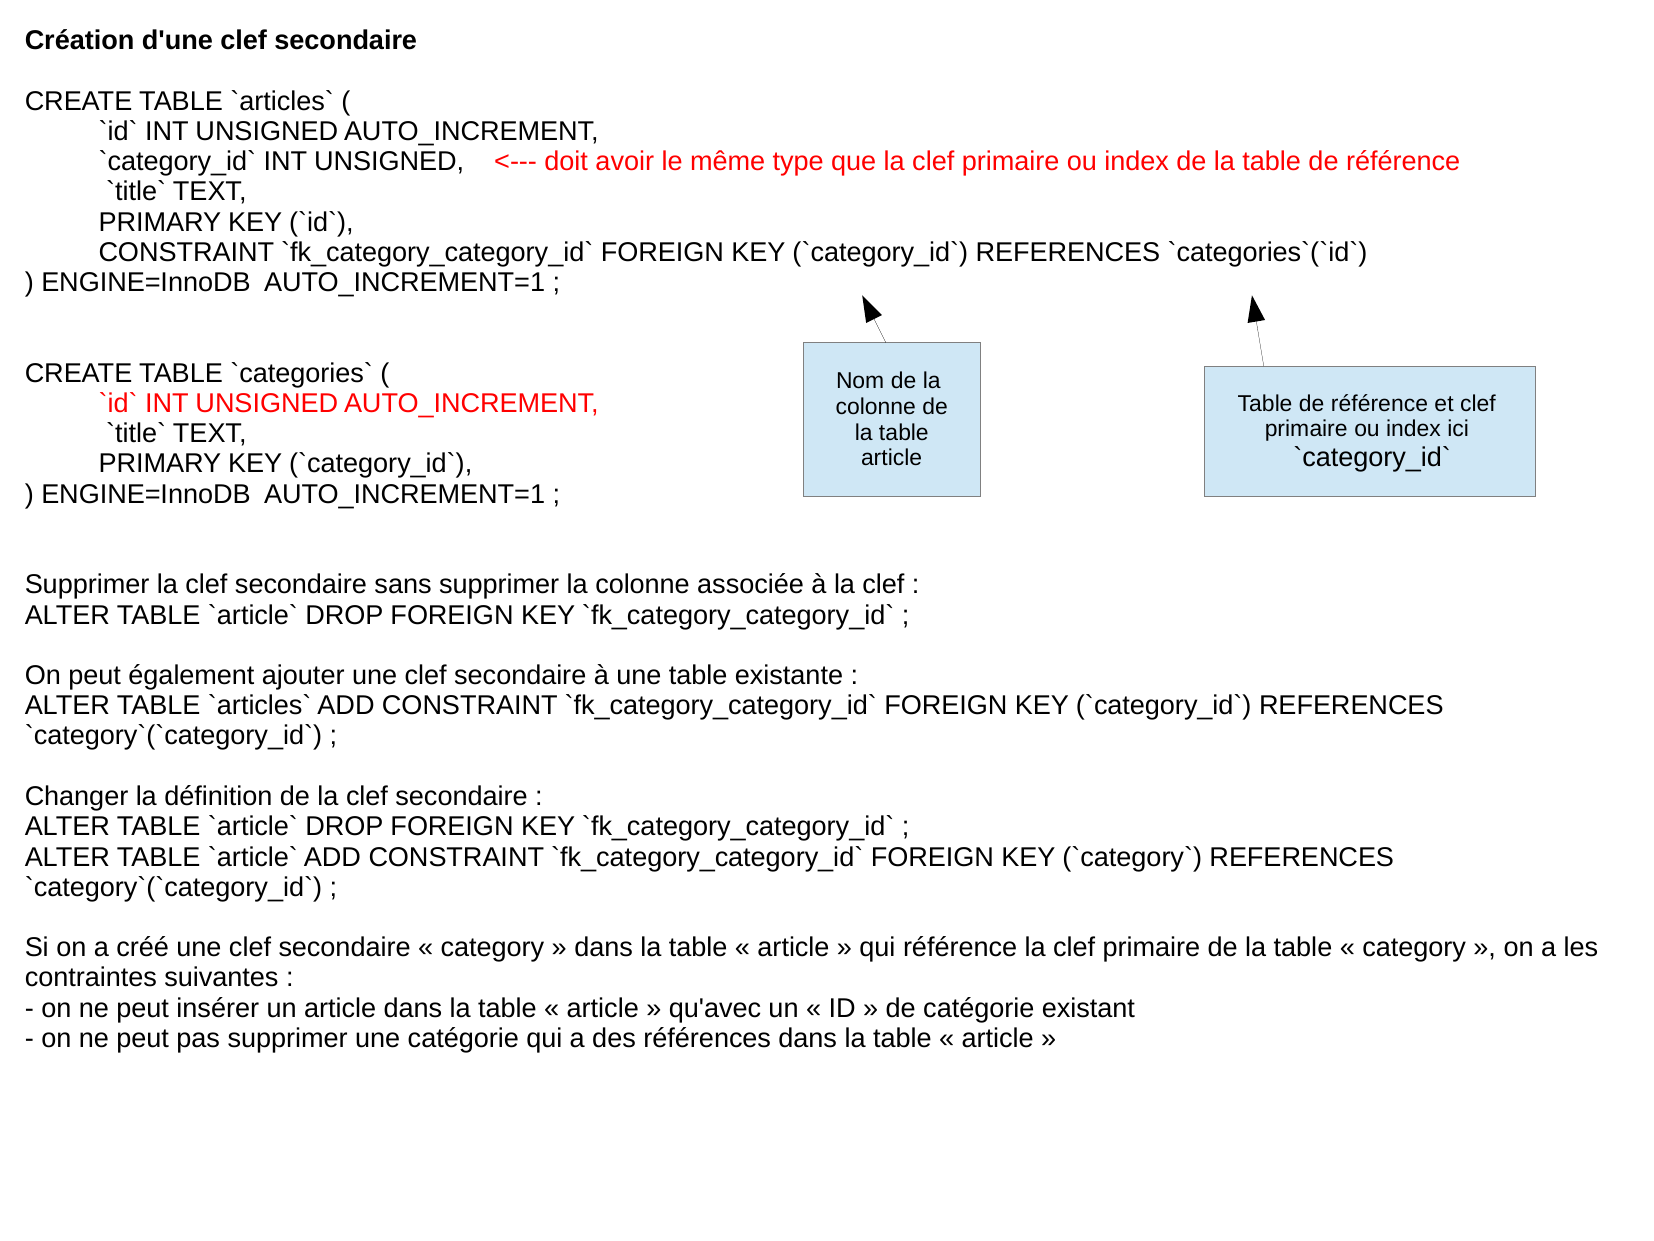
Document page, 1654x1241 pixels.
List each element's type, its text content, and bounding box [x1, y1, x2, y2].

text_box Table de référence et clef primaire ou index ici `category_id` [1204, 366, 1536, 497]
text_box Création d'une clef secondaire CREATE TABLE `articles` ( `id` INT UNSIGNED AUTO_INCREMENT, `category_id` INT UNSIGNED, <--- doit avoir le même type que la clef primaire ou index de la table de référence `title` TEXT, PRIMARY KEY (`id`), CONSTRAINT `fk_category_category_id` FOREIGN KEY (`category_id`) REFERENCES `categories`(`id`) ) ENGINE=InnoDB AUTO_INCREMENT=1 ; CREATE TABLE `categories` ( `id` INT UNSIGNED AUTO_INCREMENT, `title` TEXT, PRIMARY KEY (`category_id`), ) ENGINE=InnoDB AUTO_INCREMENT=1 ; Supprimer la clef secondaire sans supprimer la colonne associée à la clef : ALTER TABLE `article` DROP FOREIGN KEY `fk_category_category_id` ; On peut également ajouter une clef secondaire à une table existante : ALTER TABLE `articles` ADD CONSTRAINT `fk_category_category_id` FOREIGN KEY (`category_id`) REFERENCES `category`(`category_id`) ; Changer la définition de la clef secondaire : ALTER TABLE `article` DROP FOREIGN KEY `fk_category_category_id` ; ALTER TABLE `article` ADD CONSTRAINT `fk_category_category_id` FOREIGN KEY (`category`) REFERENCES `category`(`category_id`) ; Si on a créé une clef secondaire « category » dans la table « article » qui référence la clef primaire de la table « category », on a les contraintes suivantes : - on ne peut insérer un article dans la table « article » qu'avec un « ID » de catégorie existant - on ne peut pas supprimer une catégorie qui a des références dans la table « article » [10, 17, 1654, 1241]
text_box Nom de la colonne de la table article [803, 342, 981, 497]
